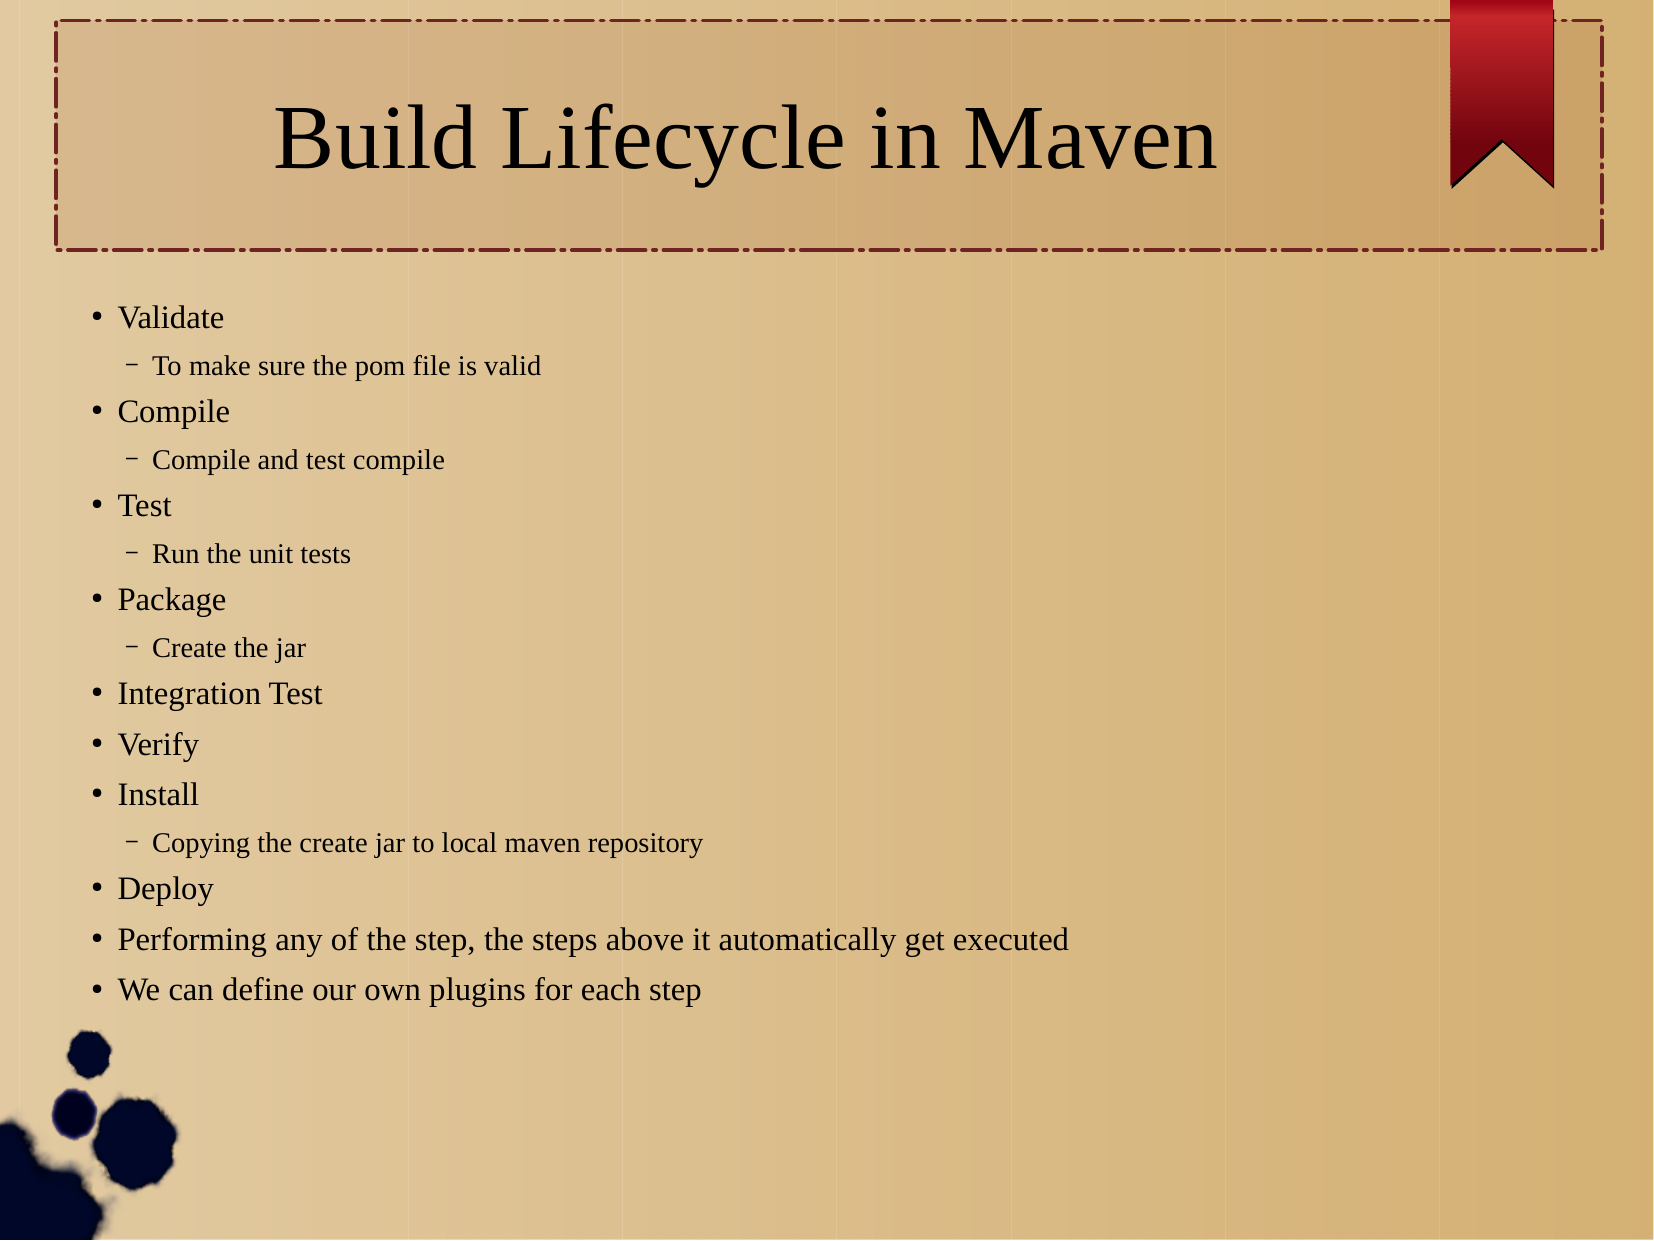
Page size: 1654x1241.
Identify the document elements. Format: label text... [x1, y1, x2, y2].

list Validate To make sure the pom file is valid Compile Compile and test compile Test Run the unit tests Package Create the jar Integration Test Verify Install Copying the create jar to local maven repository Deploy Performing any of the step, the steps above it automatically get executed We can define our own plugins for each step [82, 299, 1571, 1019]
title Build Lifecycle in Maven [82, 47, 1412, 229]
